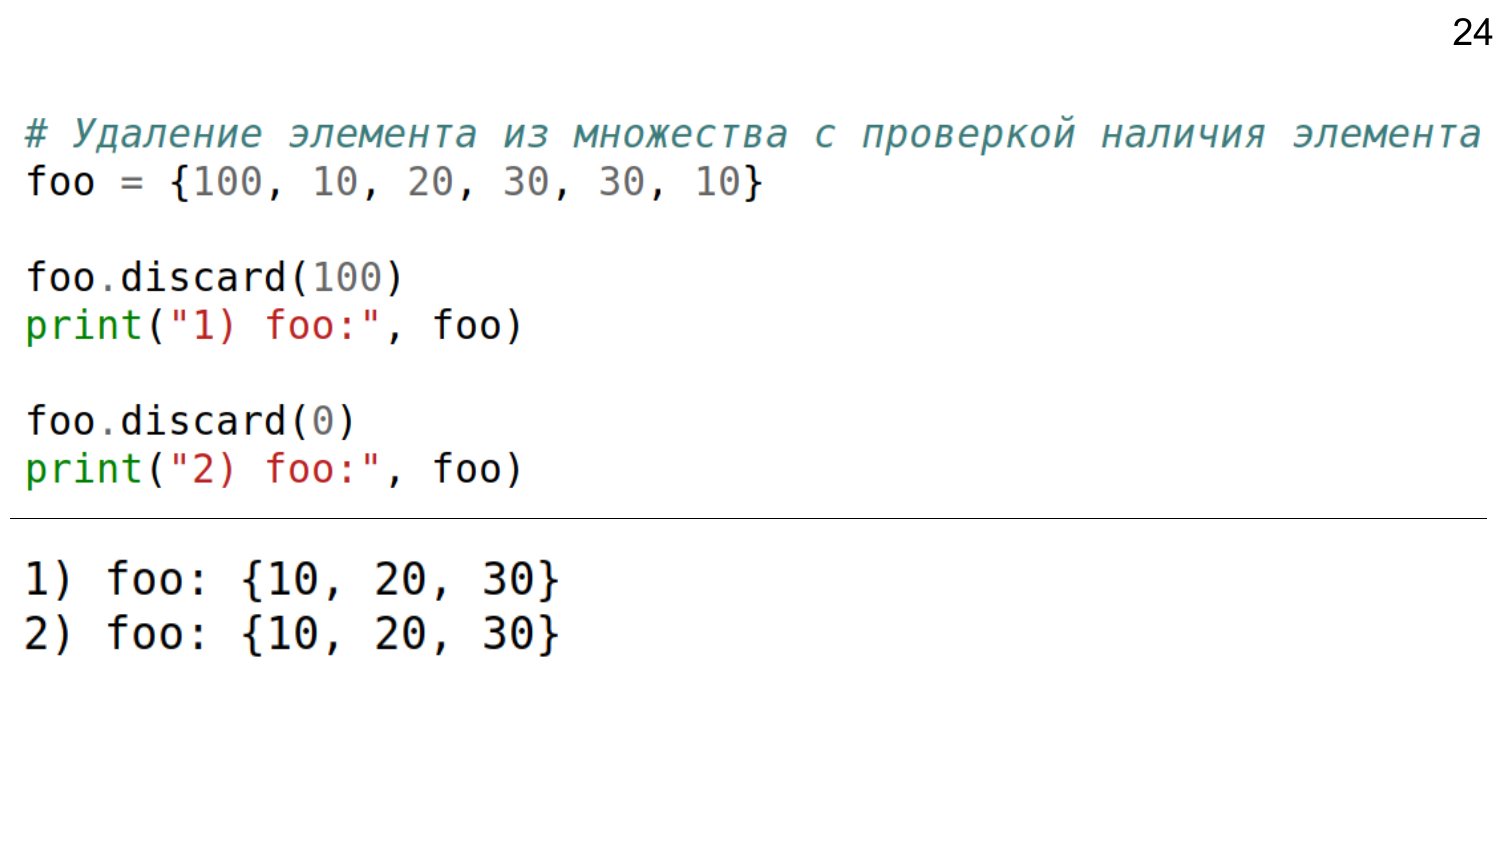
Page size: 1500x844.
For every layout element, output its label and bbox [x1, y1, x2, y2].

picture [14, 545, 567, 672]
picture [15, 109, 1488, 500]
